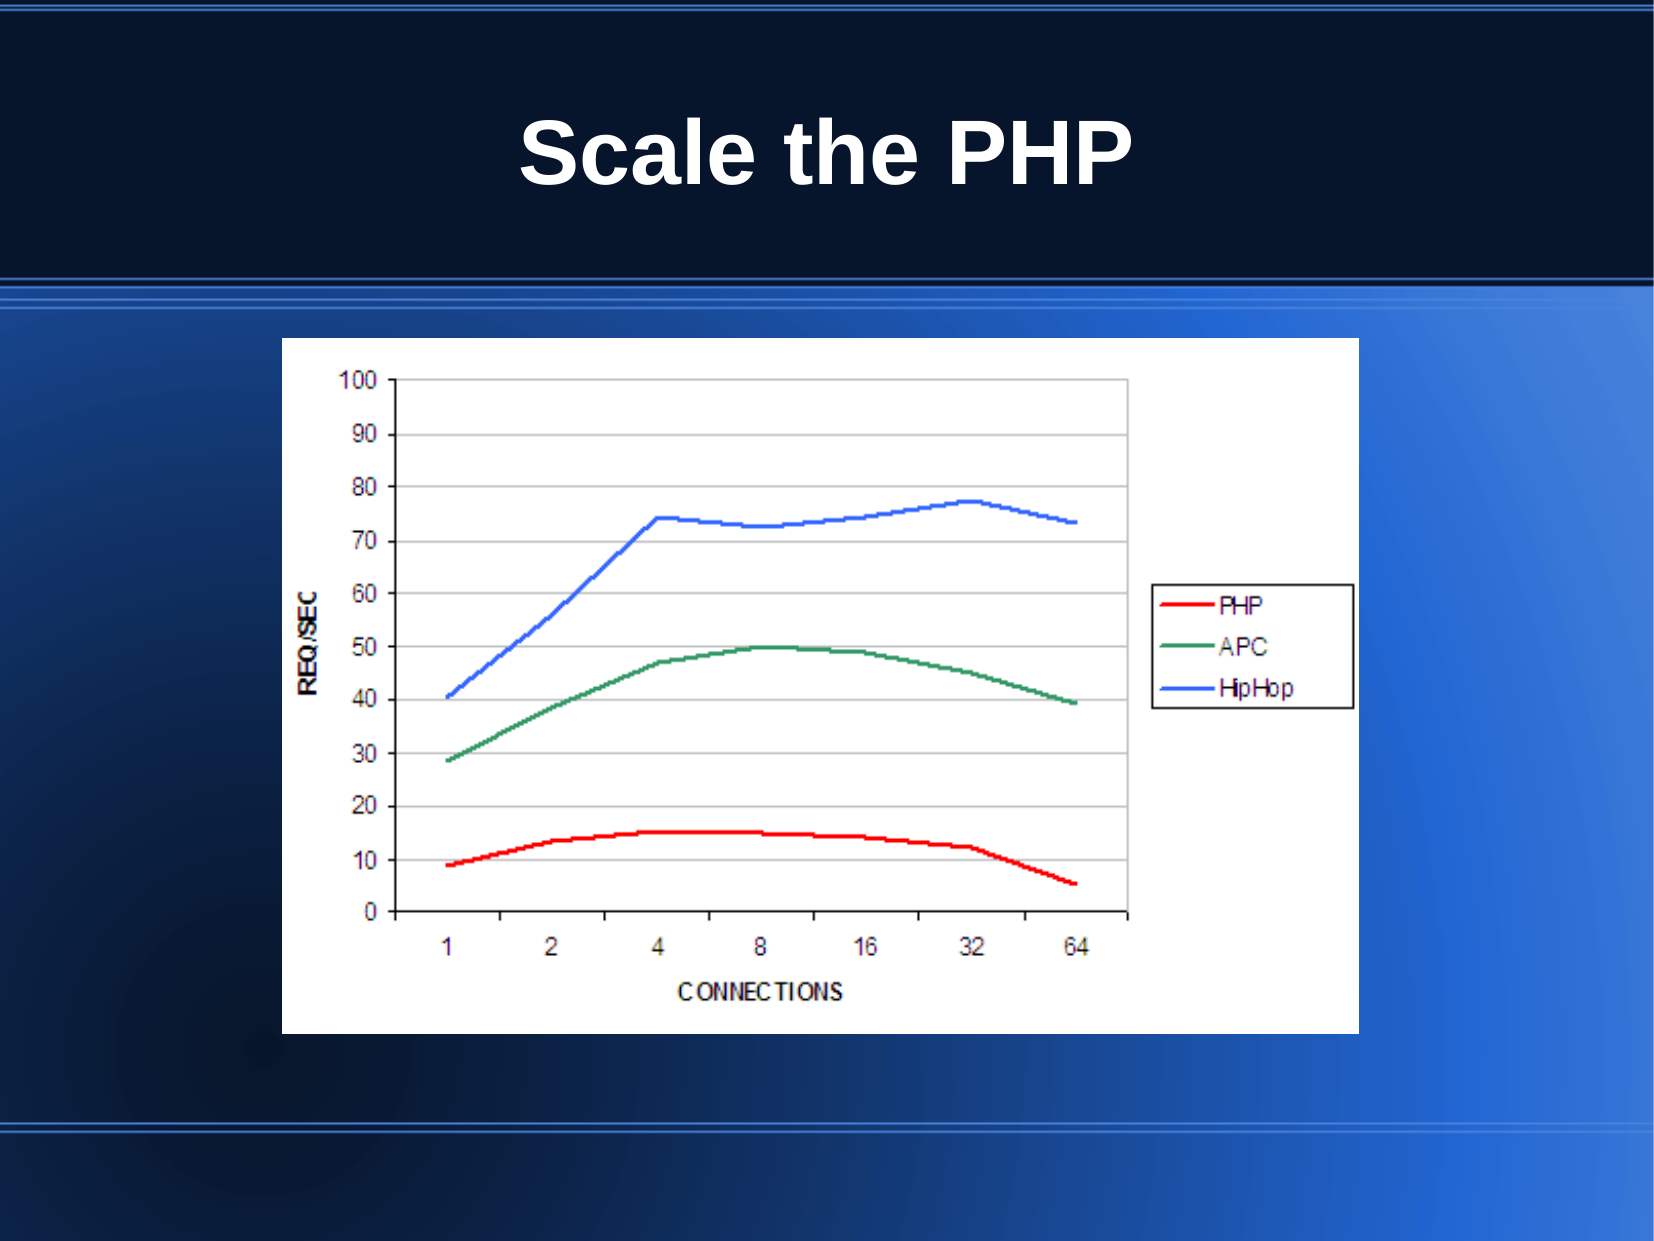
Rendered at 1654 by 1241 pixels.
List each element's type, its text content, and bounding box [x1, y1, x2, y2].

title Scale the PHP [82, 49, 1571, 257]
picture [0, 0, 1654, 1241]
